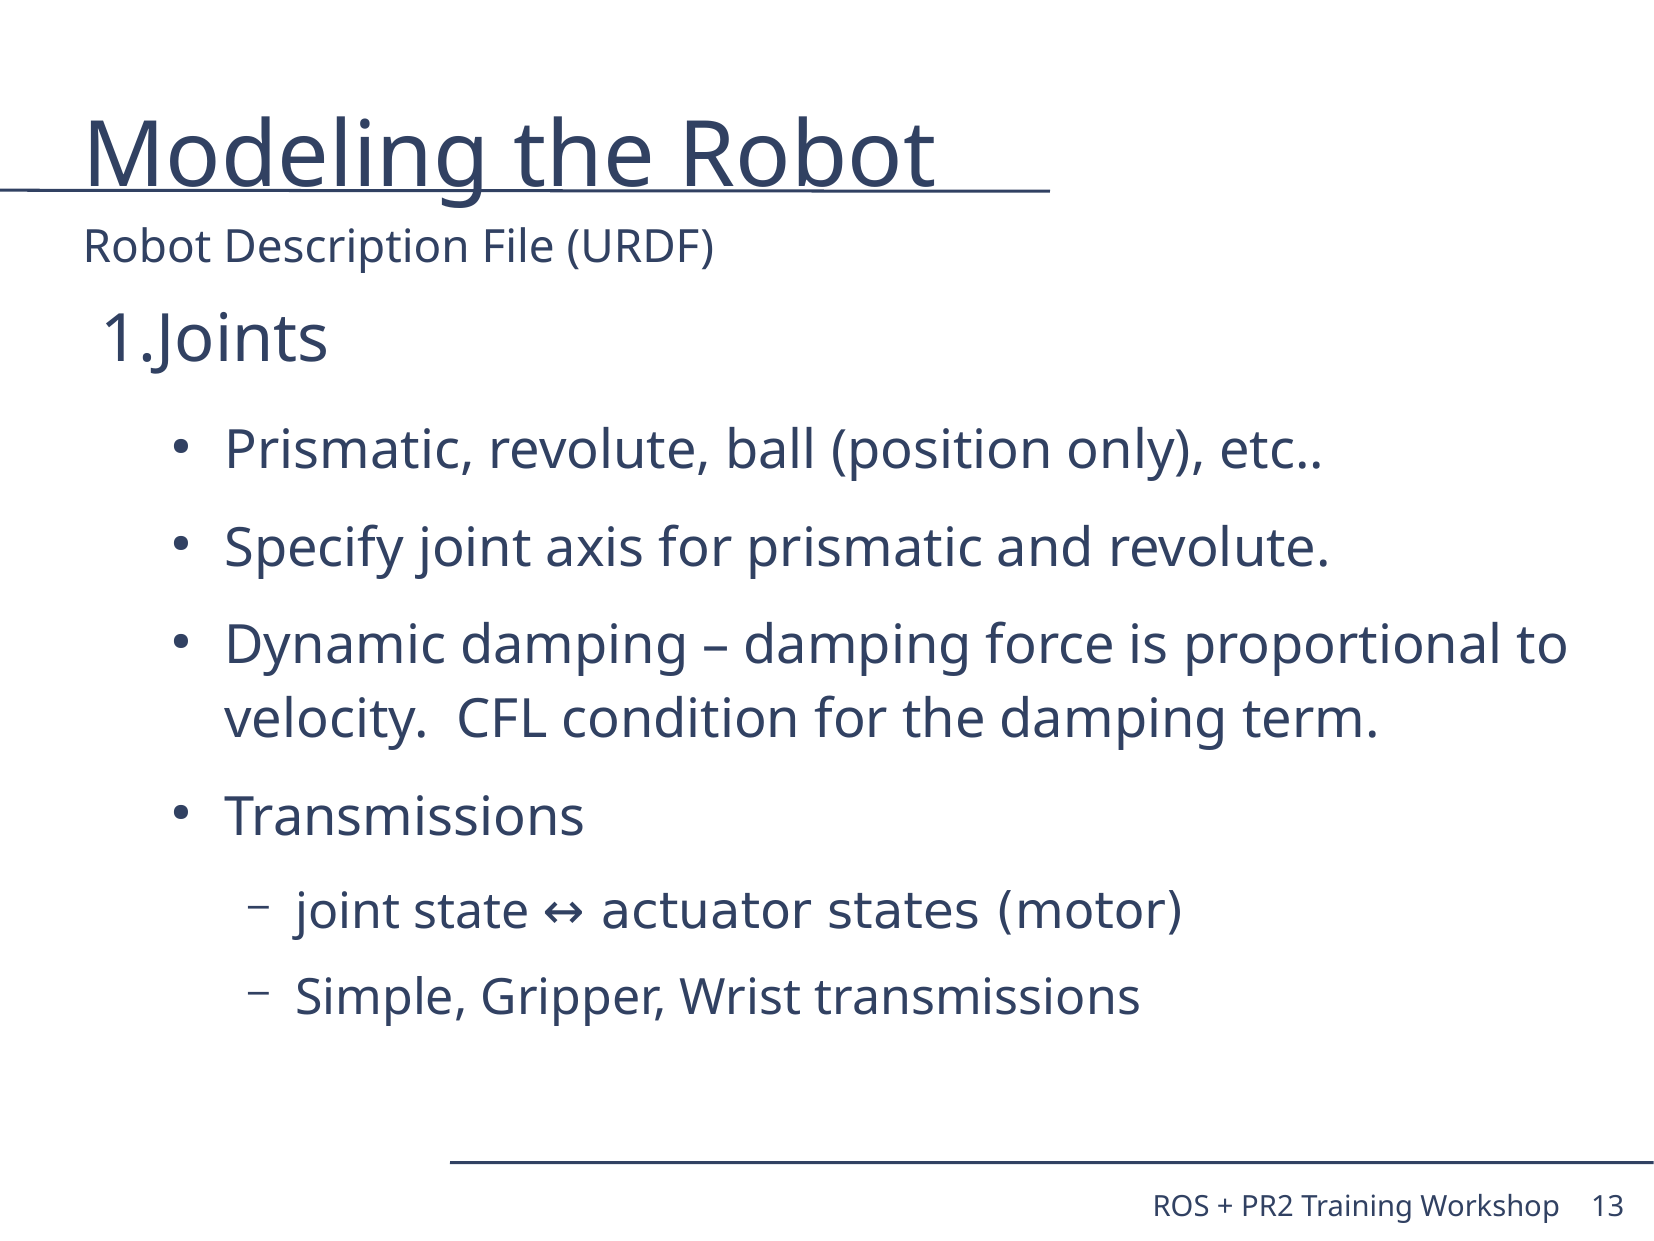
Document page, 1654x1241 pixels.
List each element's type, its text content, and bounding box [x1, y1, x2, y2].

title Modeling the Robot Robot Description File (URDF) [82, 78, 1571, 287]
list Joints Prismatic, revolute, ball (position only), etc.. Specify joint axis for prismatic and revolute. Dynamic damping – damping force is proportional to velocity. CFL condition for the damping term. Transmissions joint state ↔ actuator states (motor) Simple, Gripper, Wrist transmissions [82, 290, 1571, 1109]
